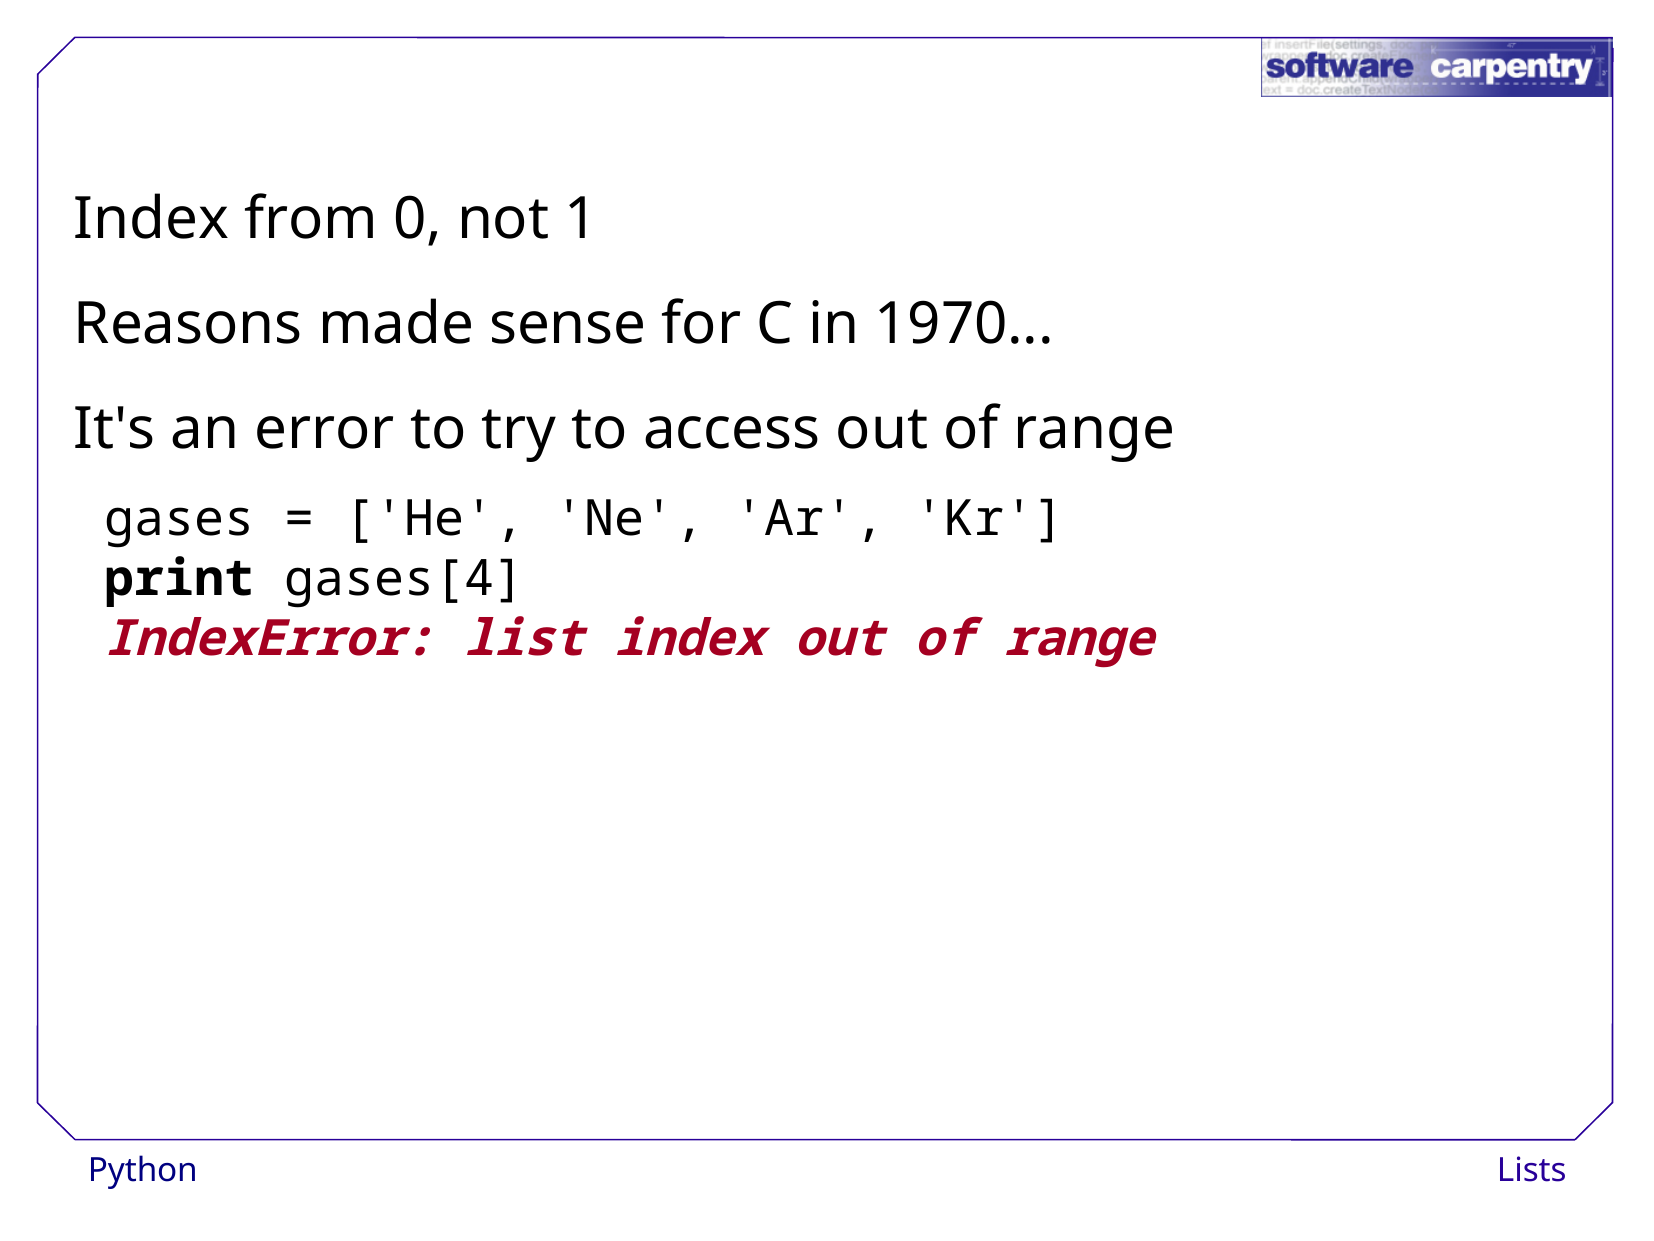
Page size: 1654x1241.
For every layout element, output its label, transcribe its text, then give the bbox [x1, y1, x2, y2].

picture [1261, 39, 1613, 97]
text_box gases = ['He', 'Ne', 'Ar', 'Kr'] print gases[4] IndexError: list index out of range [89, 478, 1512, 762]
text_box Index from 0, not 1 Reasons made sense for C in 1970... It's an error to try to access out of range [59, 138, 1341, 469]
